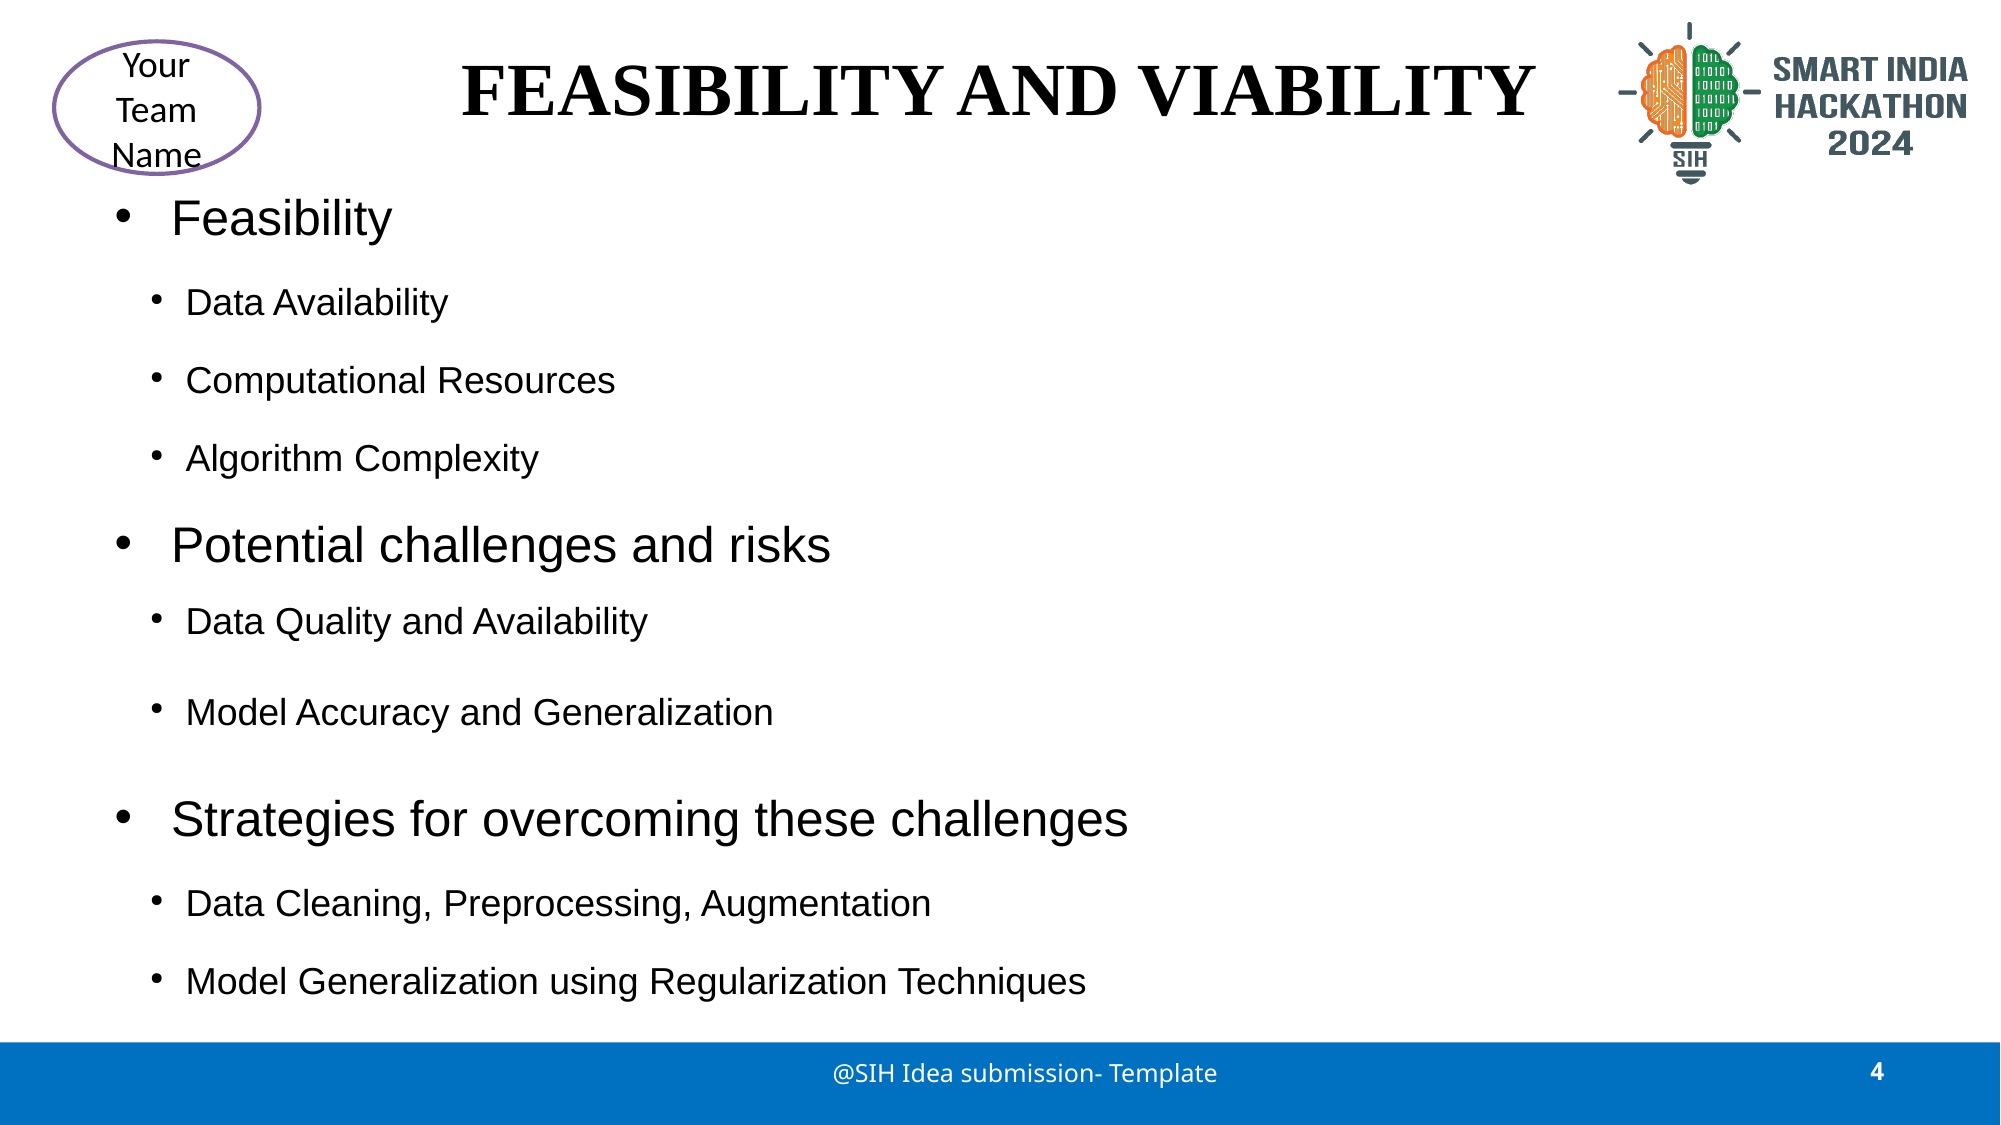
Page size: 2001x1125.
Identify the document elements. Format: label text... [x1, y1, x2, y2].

text_box Your Team Name [54, 41, 260, 174]
title FEASIBILITY AND VIABILITY [99, 0, 1900, 177]
slide_number <number> [1433, 1042, 1900, 1103]
text_box Feasibility Data Availability Computational Resources Algorithm Complexity Potential challenges and risks Data Quality and Availability Model Accuracy and Generalization Strategies for overcoming these challenges Data Cleaning, Preprocessing, Augmentation Model Generalization using Regularization Techniques [99, 177, 1640, 1010]
picture [1608, 13, 1977, 202]
footer @SIH Idea submission- Template [762, 1042, 1289, 1103]
text_box [0, 1042, 2000, 1125]
